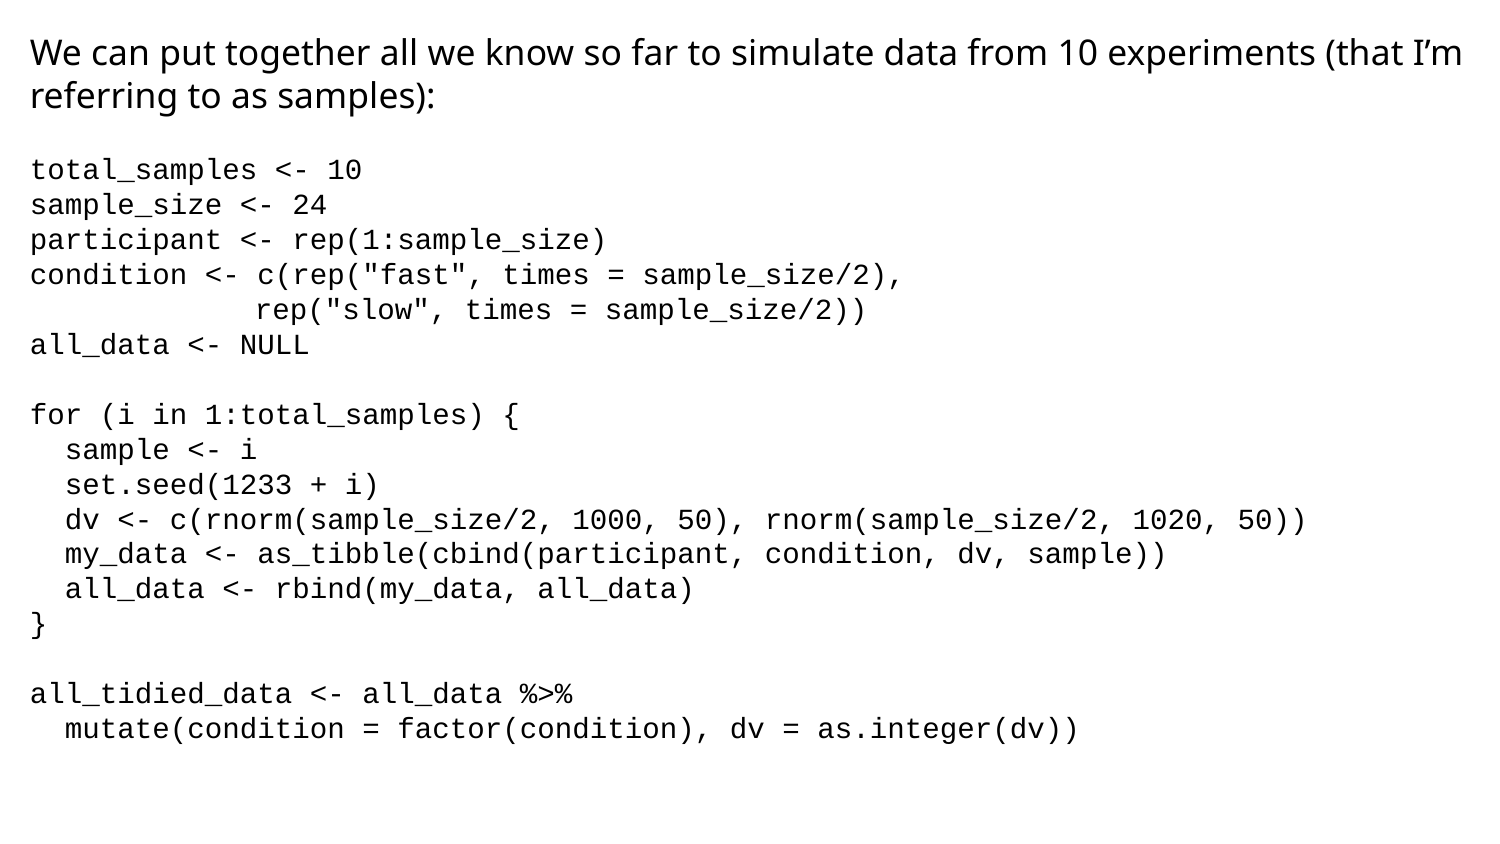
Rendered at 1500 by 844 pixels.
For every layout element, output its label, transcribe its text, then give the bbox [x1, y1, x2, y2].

text_box We can put together all we know so far to simulate data from 10 experiments (that I’m referring to as samples): total_samples <- 10 sample_size <- 24 participant <- rep(1:sample_size) condition <- c(rep("fast", times = sample_size/2), rep("slow", times = sample_size/2)) all_data <- NULL for (i in 1:total_samples) { sample <- i set.seed(1233 + i) dv <- c(rnorm(sample_size/2, 1000, 50), rnorm(sample_size/2, 1020, 50)) my_data <- as_tibble(cbind(participant, condition, dv, sample)) all_data <- rbind(my_data, all_data) } all_tidied_data <- all_data %>% mutate(condition = factor(condition), dv = as.integer(dv)) [14, 15, 1484, 834]
